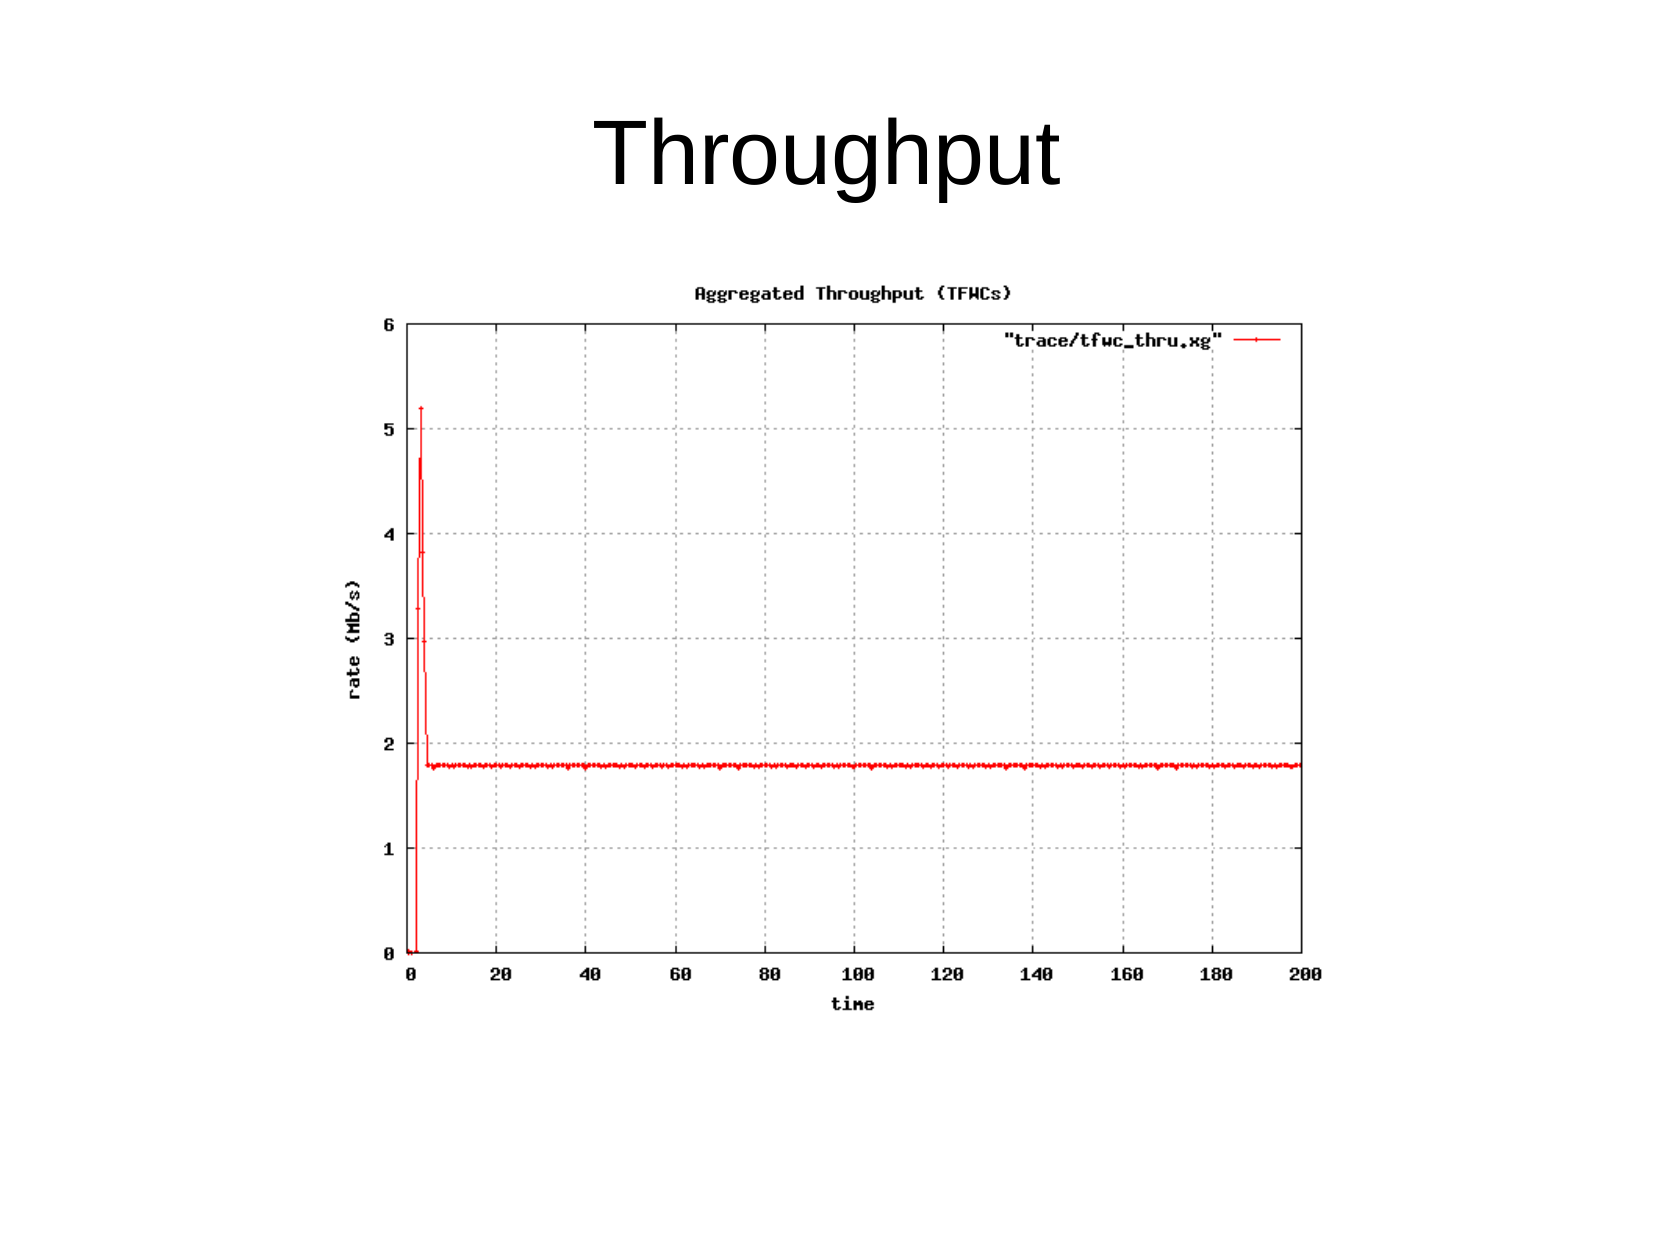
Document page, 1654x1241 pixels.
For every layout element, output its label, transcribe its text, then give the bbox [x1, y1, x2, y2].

title Throughput [82, 49, 1571, 257]
picture [333, 264, 1334, 1015]
